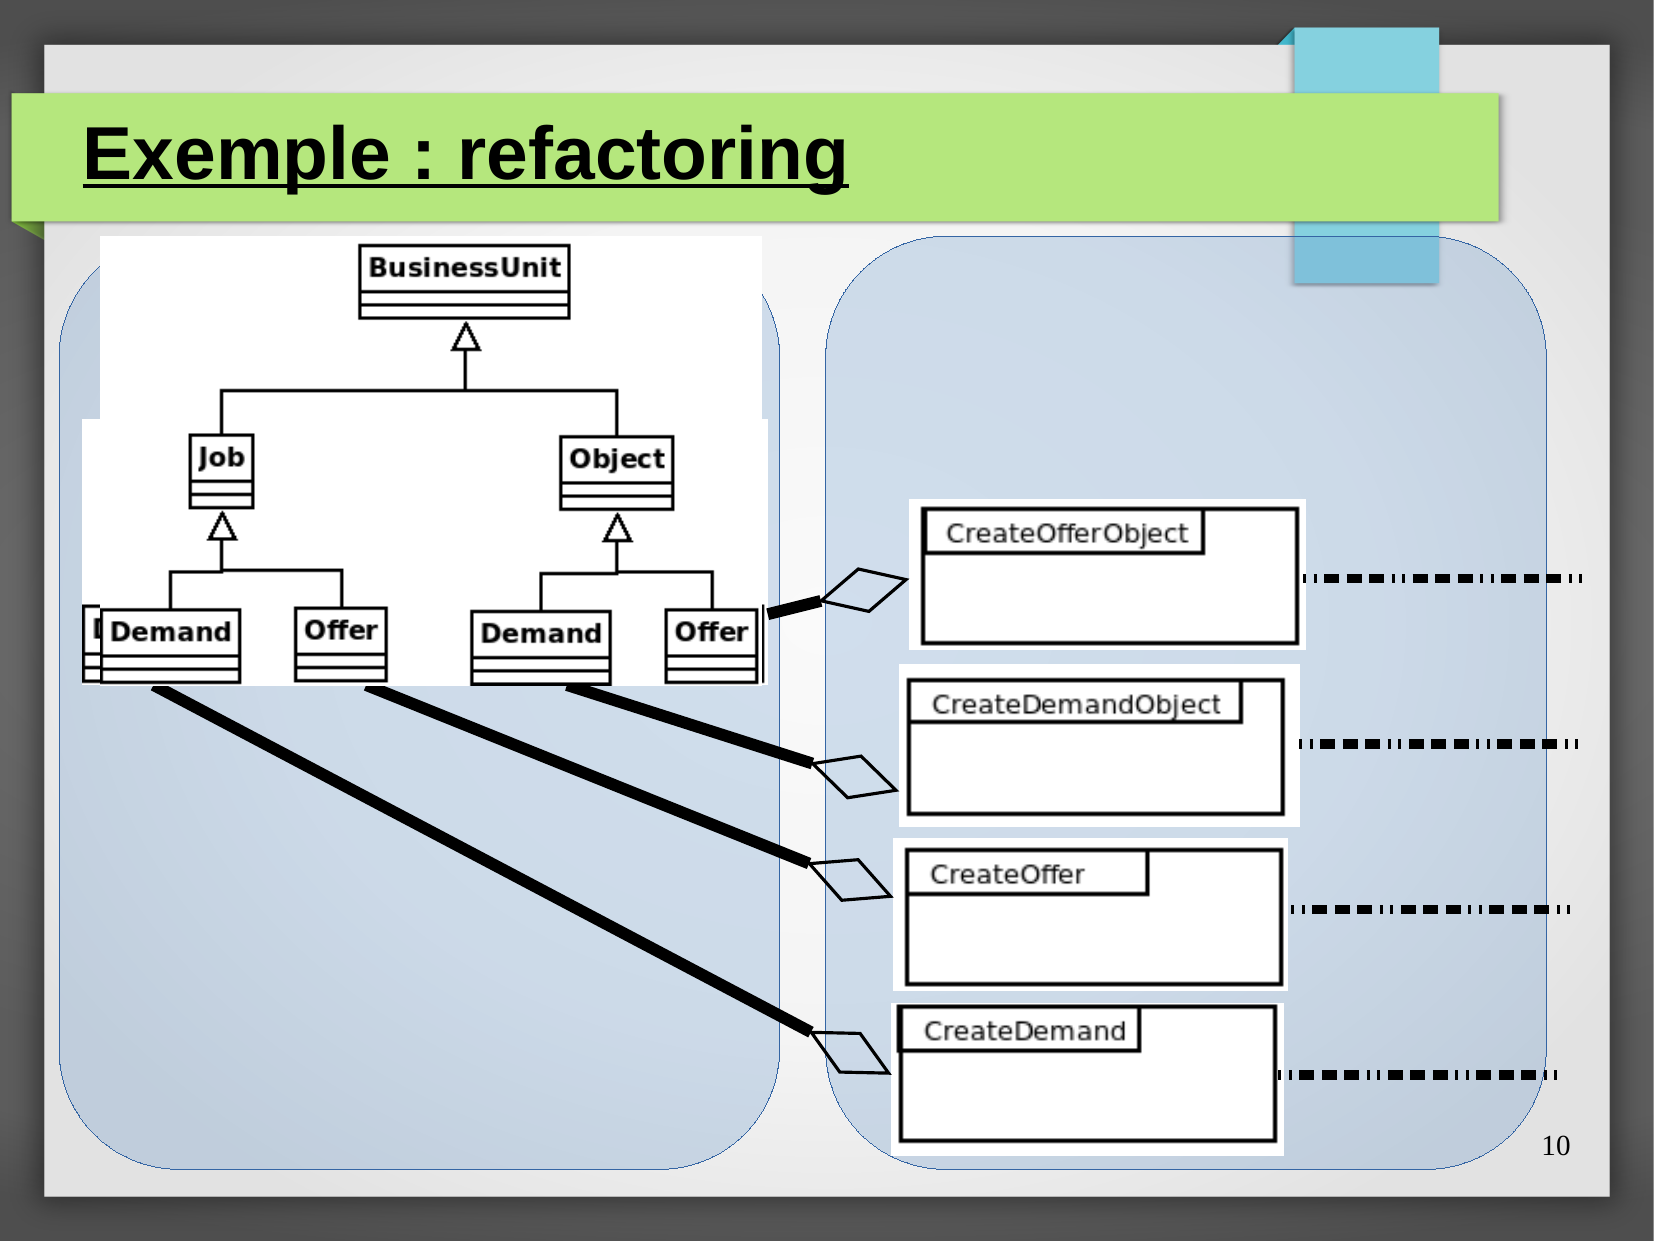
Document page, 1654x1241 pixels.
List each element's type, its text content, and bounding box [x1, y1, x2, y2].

title Exemple : refactoring [82, 94, 1300, 213]
text_box [593, 618, 780, 746]
text_box [825, 862, 886, 898]
text_box [825, 759, 891, 795]
text_box [387, 686, 780, 845]
text_box [825, 236, 1547, 1170]
text_box [59, 266, 780, 1170]
picture [0, 0, 1654, 1241]
text_box [170, 686, 780, 1008]
text_box [826, 571, 900, 609]
text_box [762, 293, 780, 607]
text_box [825, 1035, 884, 1071]
